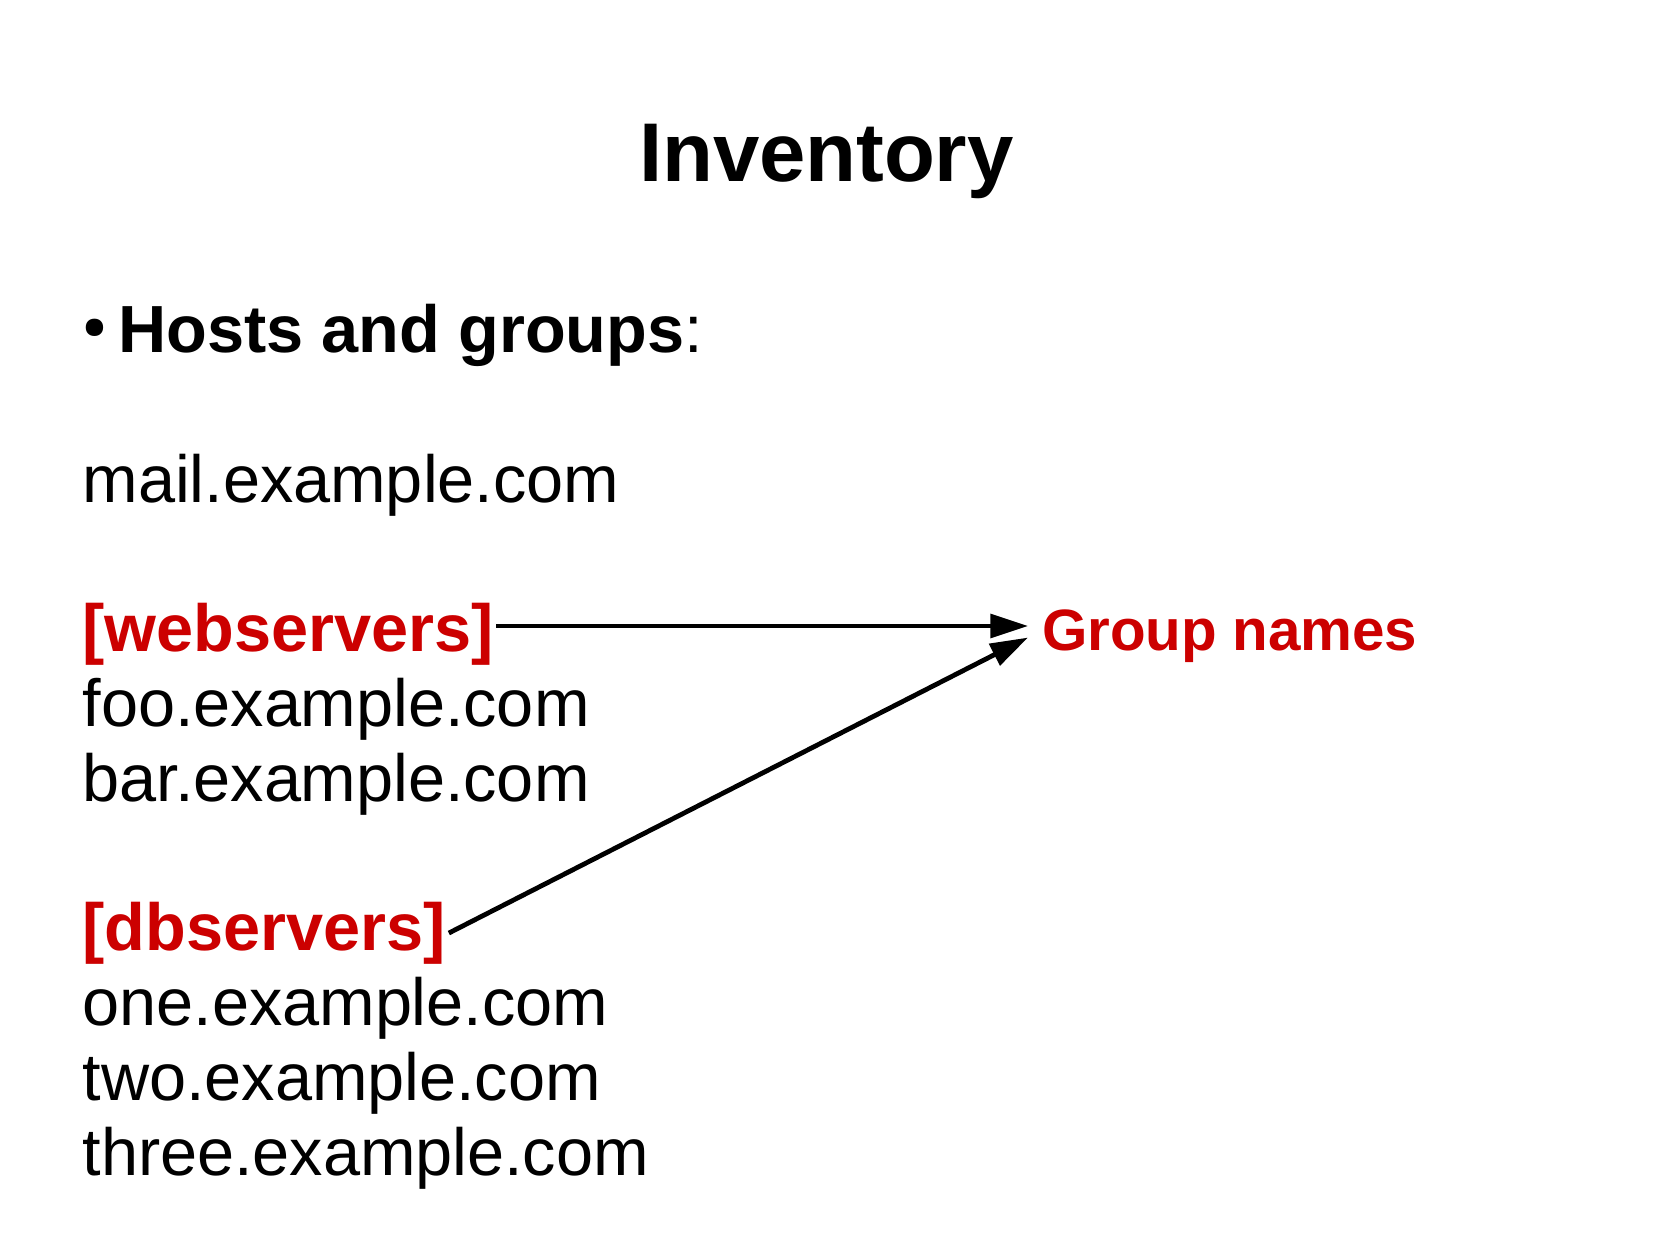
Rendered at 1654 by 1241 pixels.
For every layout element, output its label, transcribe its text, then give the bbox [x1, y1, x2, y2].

subtitle Inventory Hosts and groups: mail.example.com [webservers] foo.example.com bar.example.com [dbservers] one.example.com two.example.com three.example.com [82, 106, 1571, 1188]
text_box Group names [1027, 590, 1465, 713]
